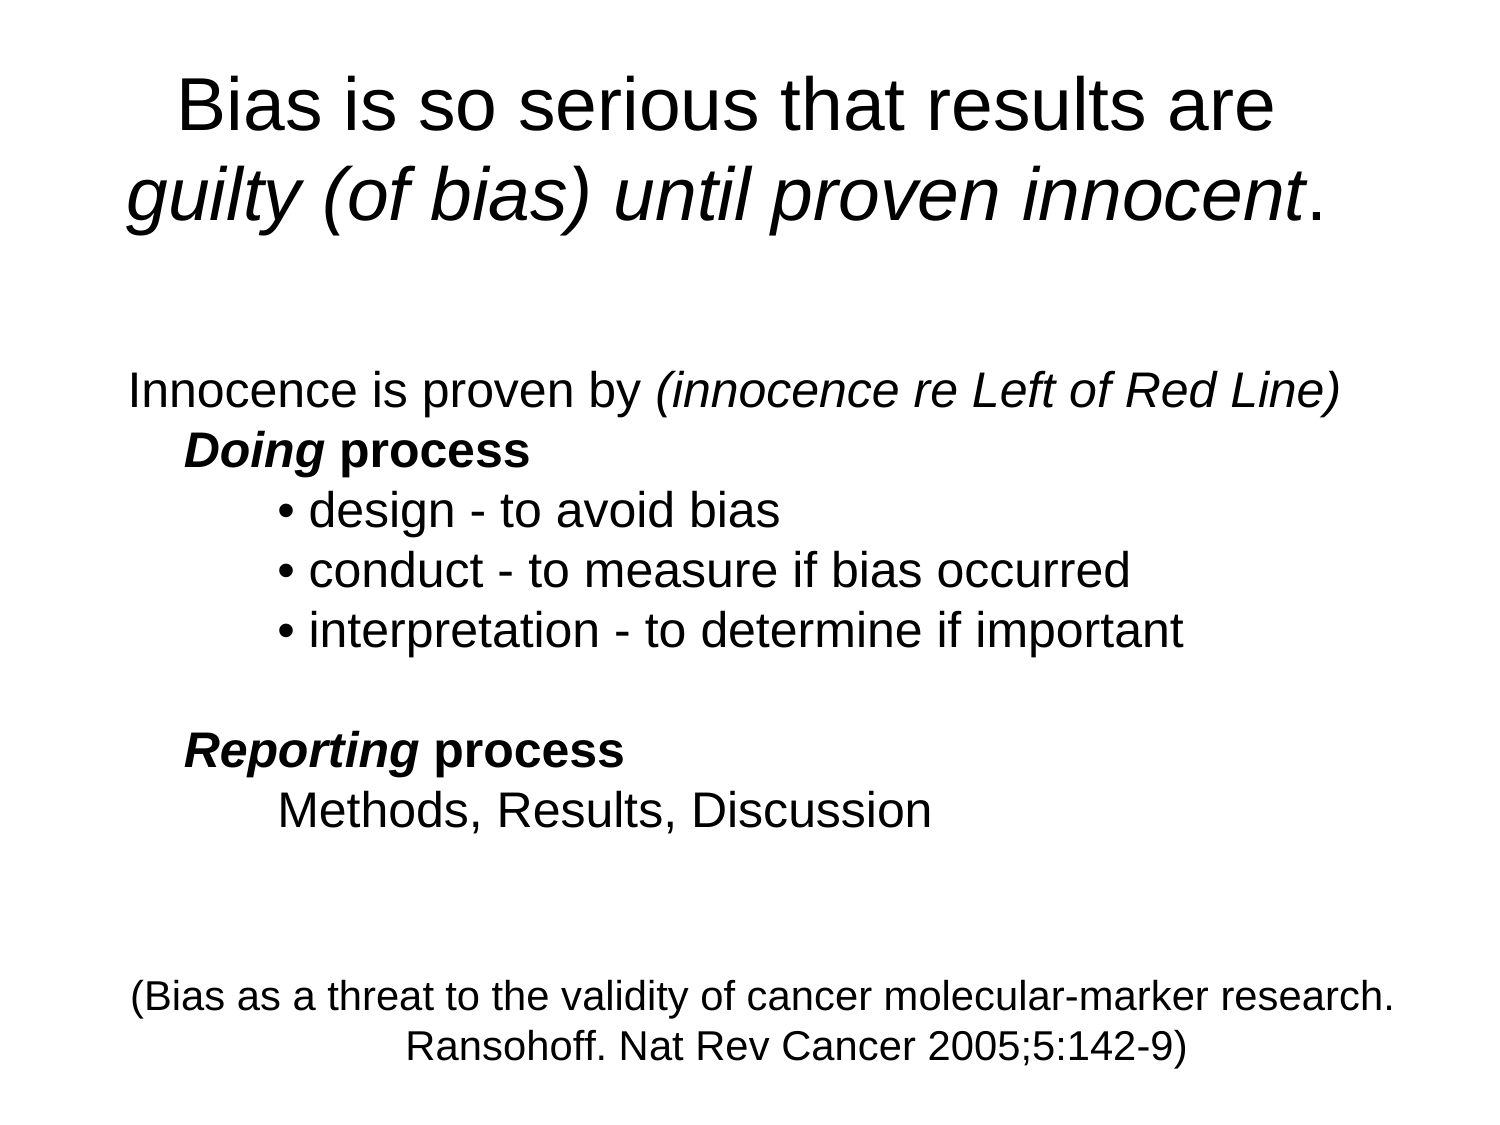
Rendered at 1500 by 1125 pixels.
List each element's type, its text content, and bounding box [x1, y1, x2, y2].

list Innocence is proven by (innocence re Left of Red Line) Doing process • design - to avoid bias • conduct - to measure if bias occurred • interpretation - to determine if important Reporting process Methods, Results, Discussion (Bias as a threat to the validity of cancer molecular-marker research. Ransohoff. Nat Rev Cancer 2005;5:142-9) [112, 350, 1425, 1088]
title Bias is so serious that results are guilty (of bias) until proven innocent. [87, 48, 1388, 244]
